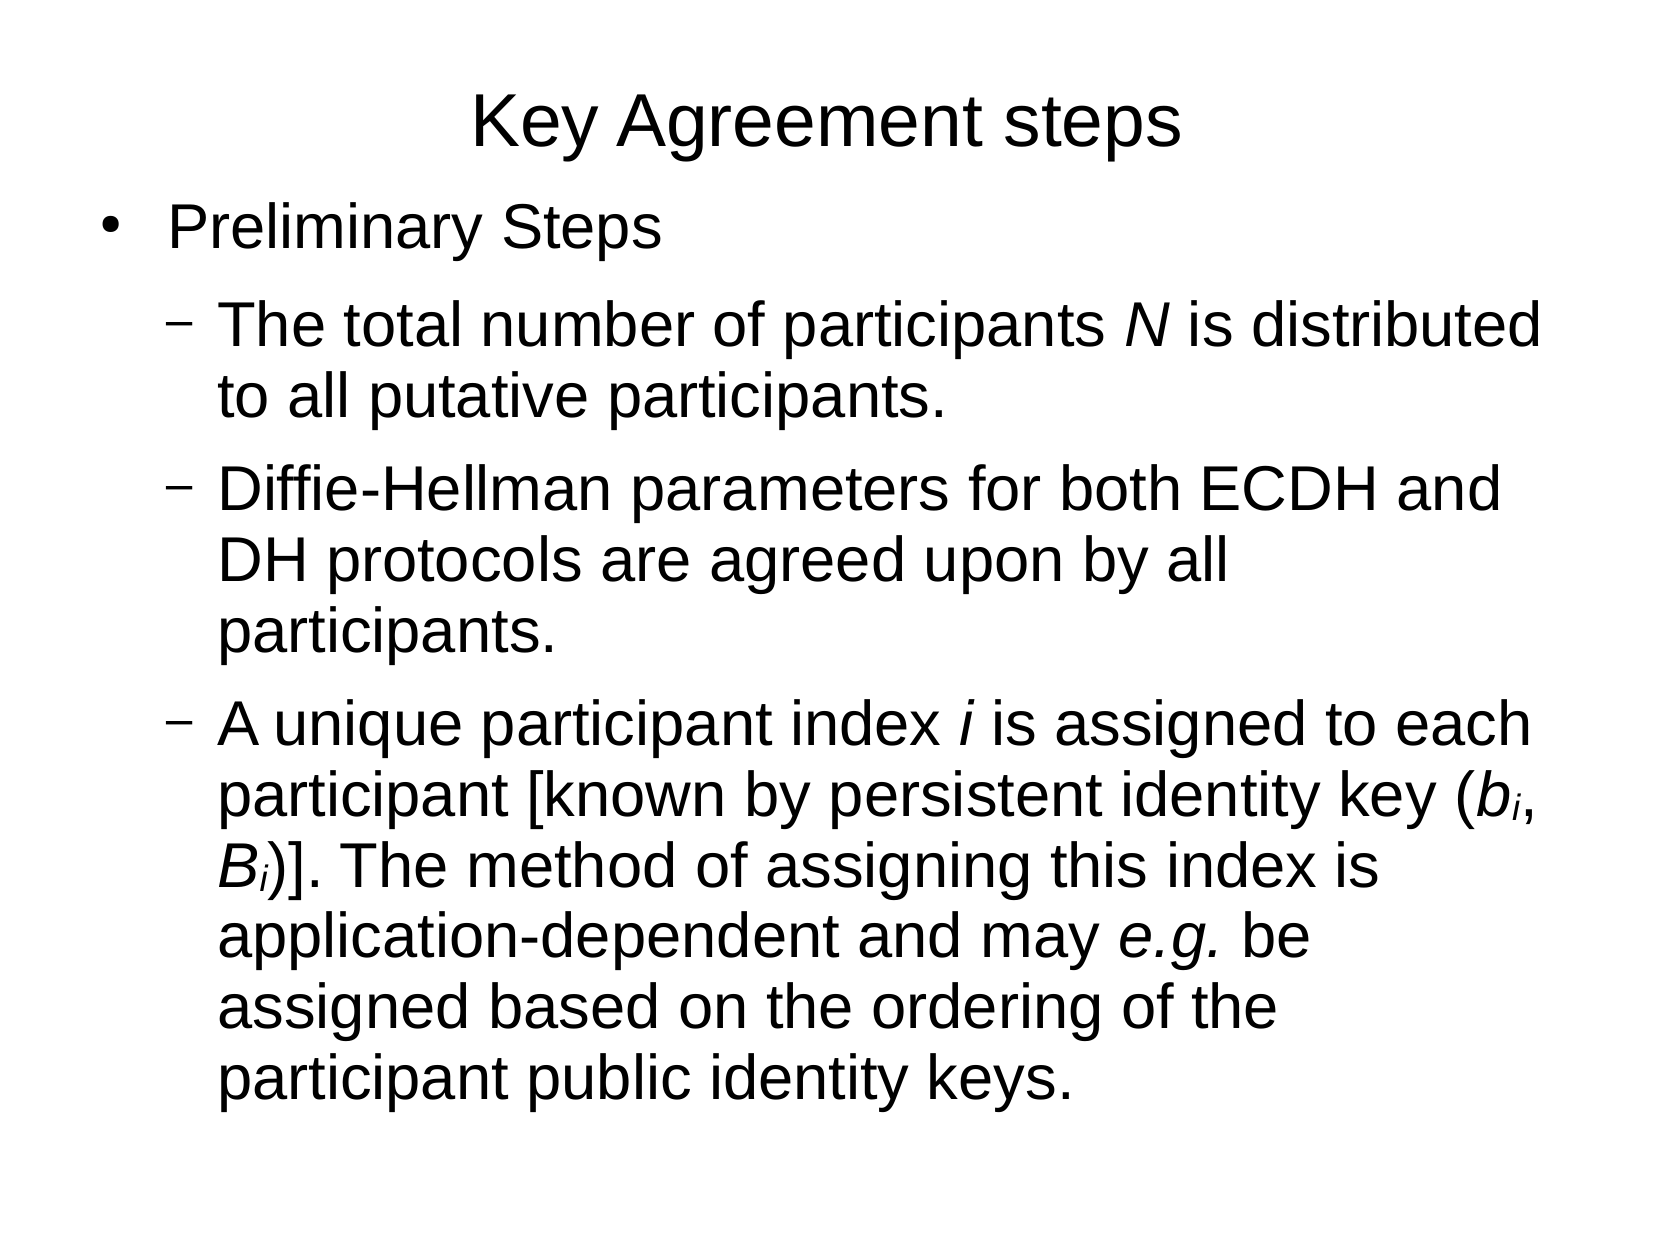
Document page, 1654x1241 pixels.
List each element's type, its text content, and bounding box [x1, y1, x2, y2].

list Preliminary Steps The total number of participants N is distributed to all putative participants. Diffie-Hellman parameters for both ECDH and DH protocols are agreed upon by all participants. A unique participant index i is assigned to each participant [known by persistent identity key (bi, Bi)]. The method of assigning this index is application-dependent and may e.g. be assigned based on the ordering of the participant public identity keys. [82, 190, 1571, 1116]
title Key Agreement steps [82, 49, 1571, 190]
